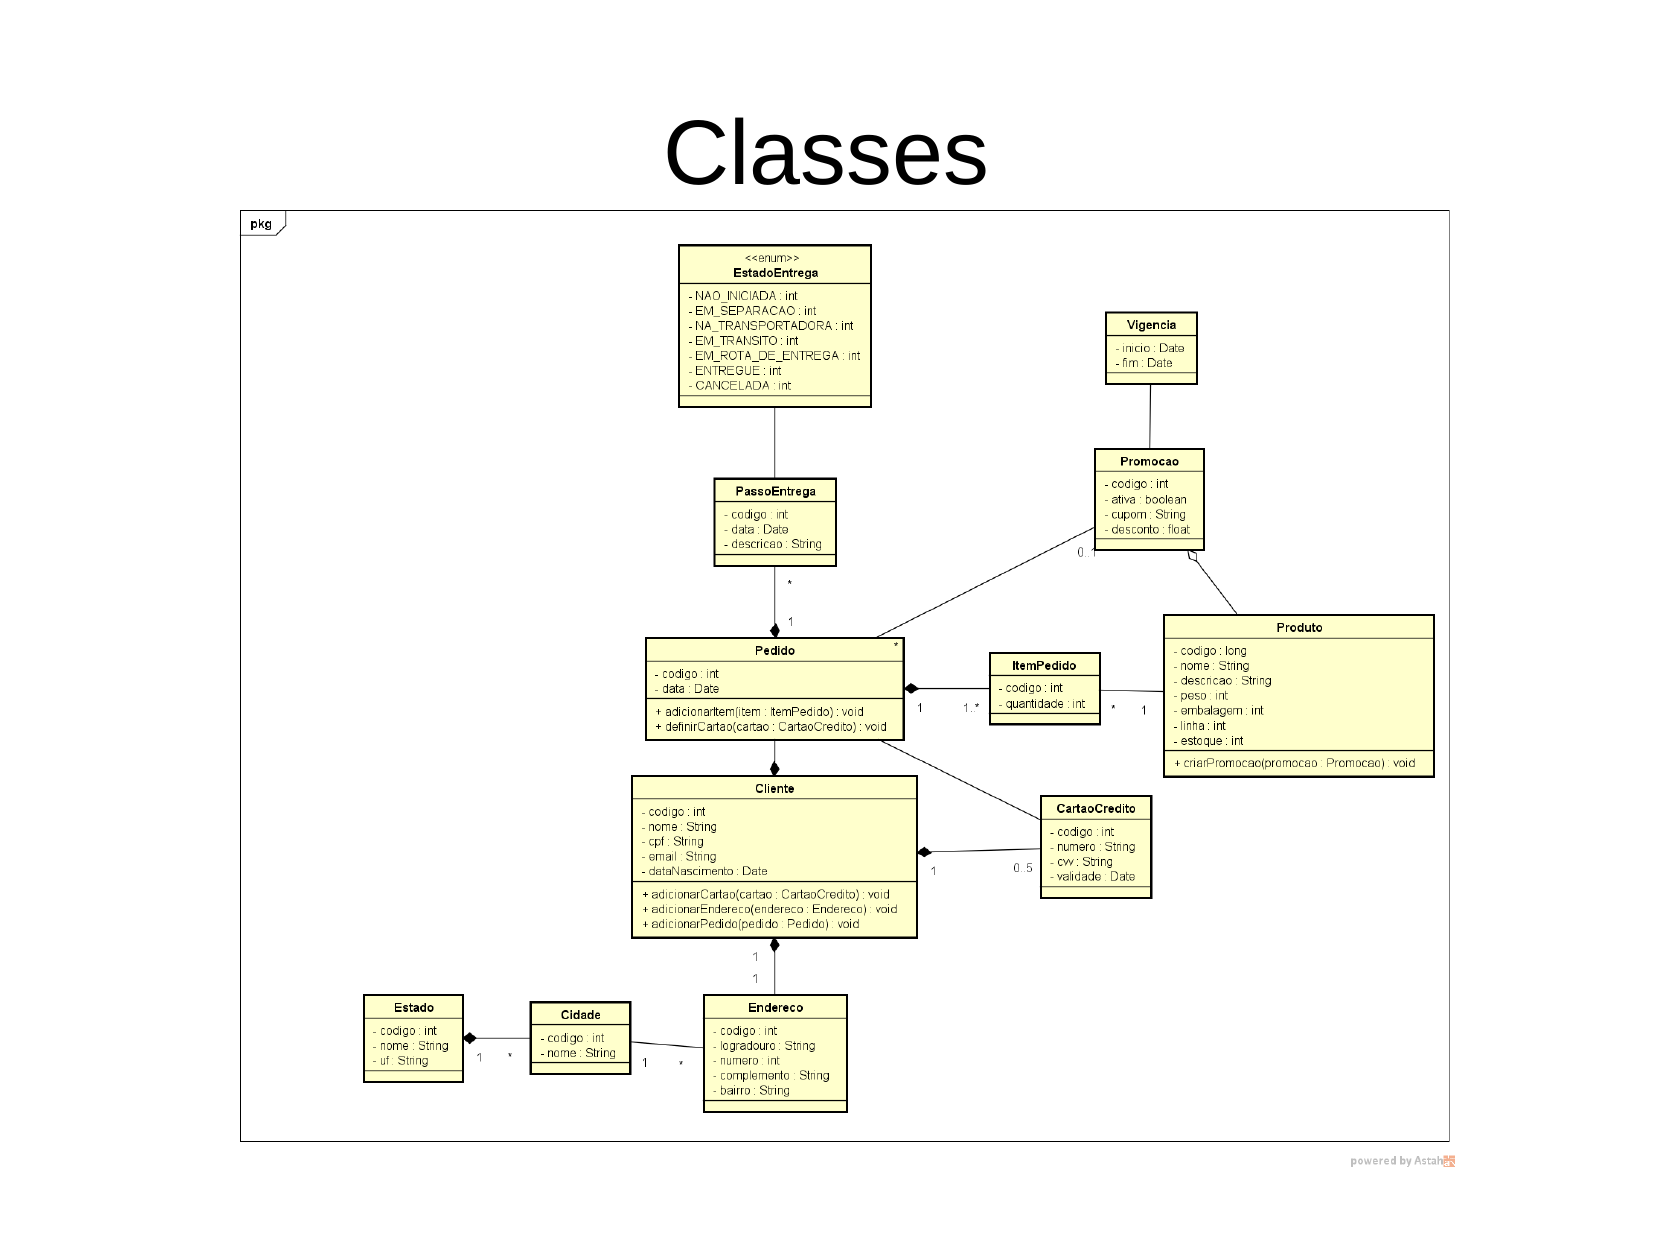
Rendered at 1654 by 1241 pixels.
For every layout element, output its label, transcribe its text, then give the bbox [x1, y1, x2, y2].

picture [230, 200, 1458, 1170]
title Classes [82, 49, 1571, 257]
